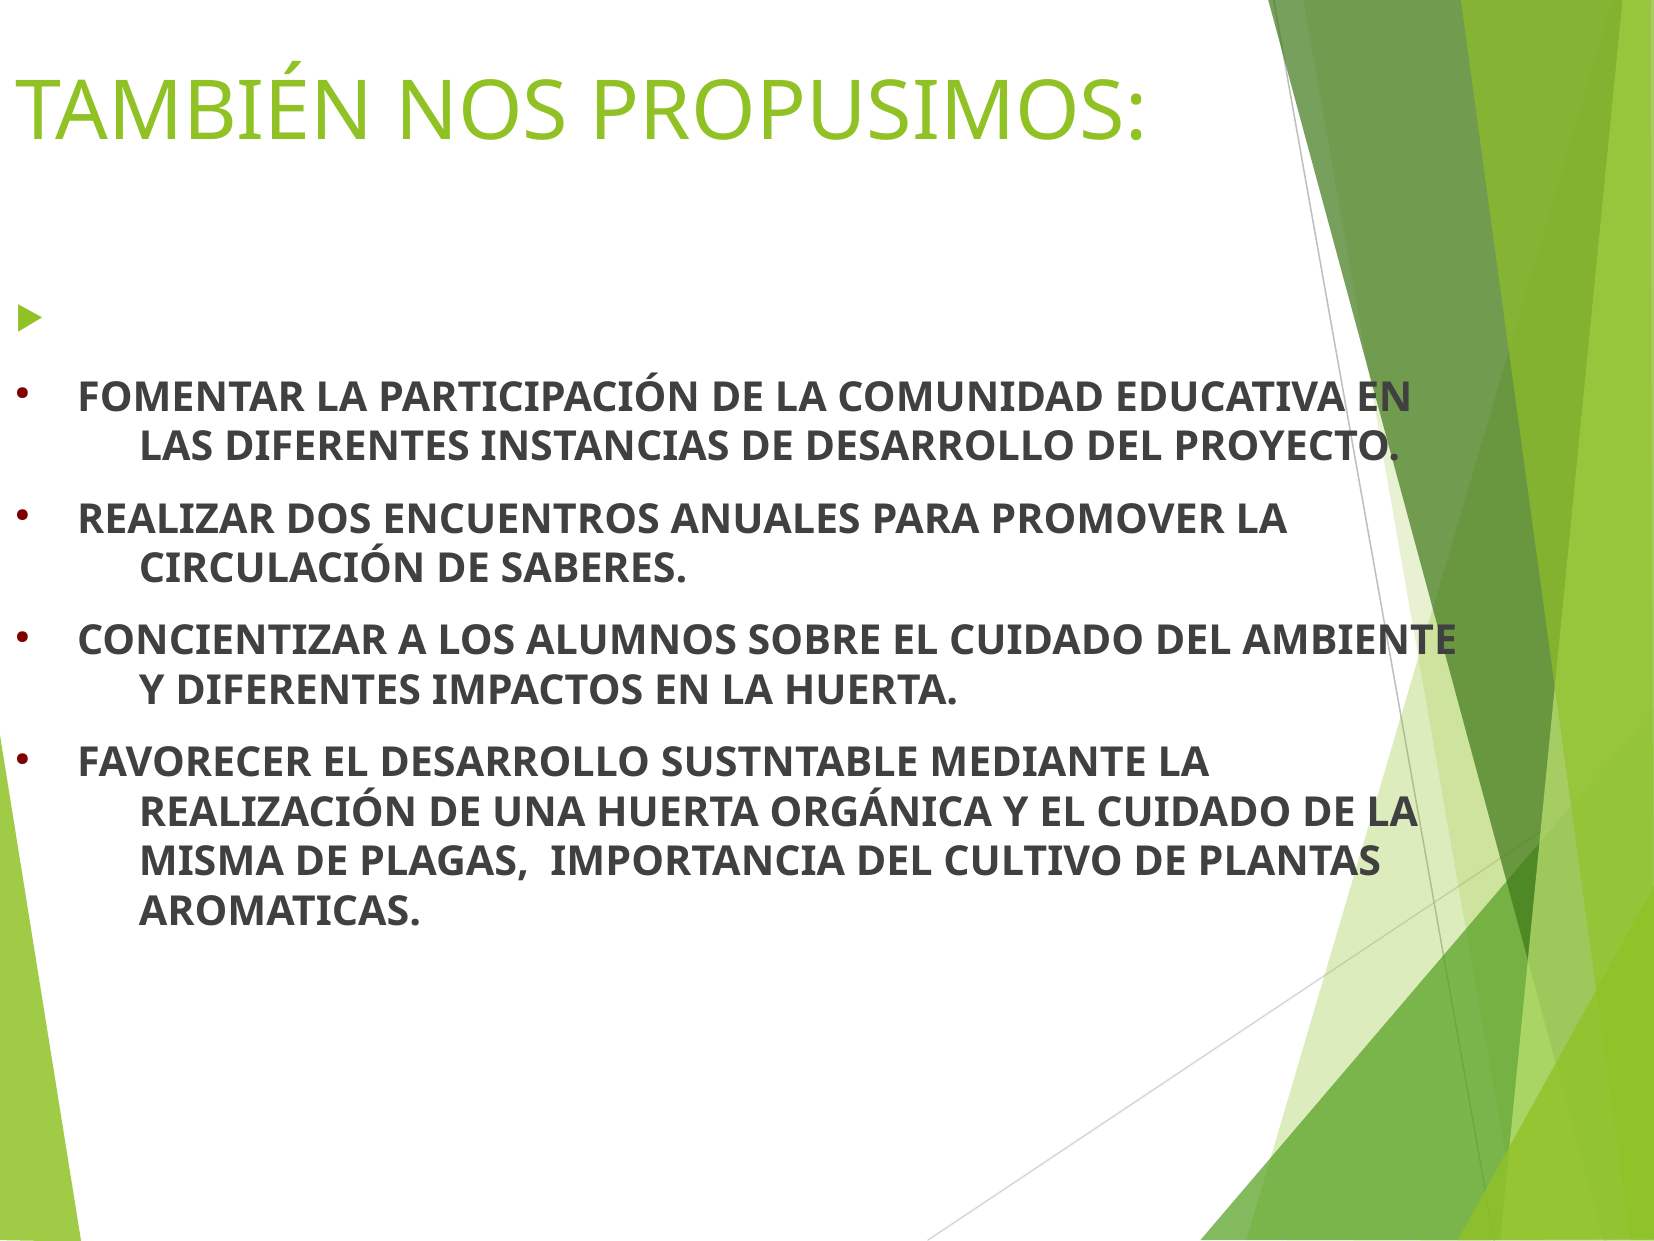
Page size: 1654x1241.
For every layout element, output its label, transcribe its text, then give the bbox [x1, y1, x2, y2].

list FOMENTAR LA PARTICIPACIÓN DE LA COMUNIDAD EDUCATIVA EN LAS DIFERENTES INSTANCIAS DE DESARROLLO DEL PROYECTO. REALIZAR DOS ENCUENTROS ANUALES PARA PROMOVER LA CIRCULACIÓN DE SABERES. CONCIENTIZAR A LOS ALUMNOS SOBRE EL CUIDADO DEL AMBIENTE Y DIFERENTES IMPACTOS EN LA HUERTA. FAVORECER EL DESARROLLO SUSTNTABLE MEDIANTE LA REALIZACIÓN DE UNA HUERTA ORGÁNICA Y EL CUIDADO DE LA MISMA DE PLAGAS, IMPORTANCIA DEL CULTIVO DE PLANTAS AROMATICAS. [0, 290, 1489, 1241]
title TAMBIÉN NOS PROPUSIMOS: [0, 49, 1489, 165]
